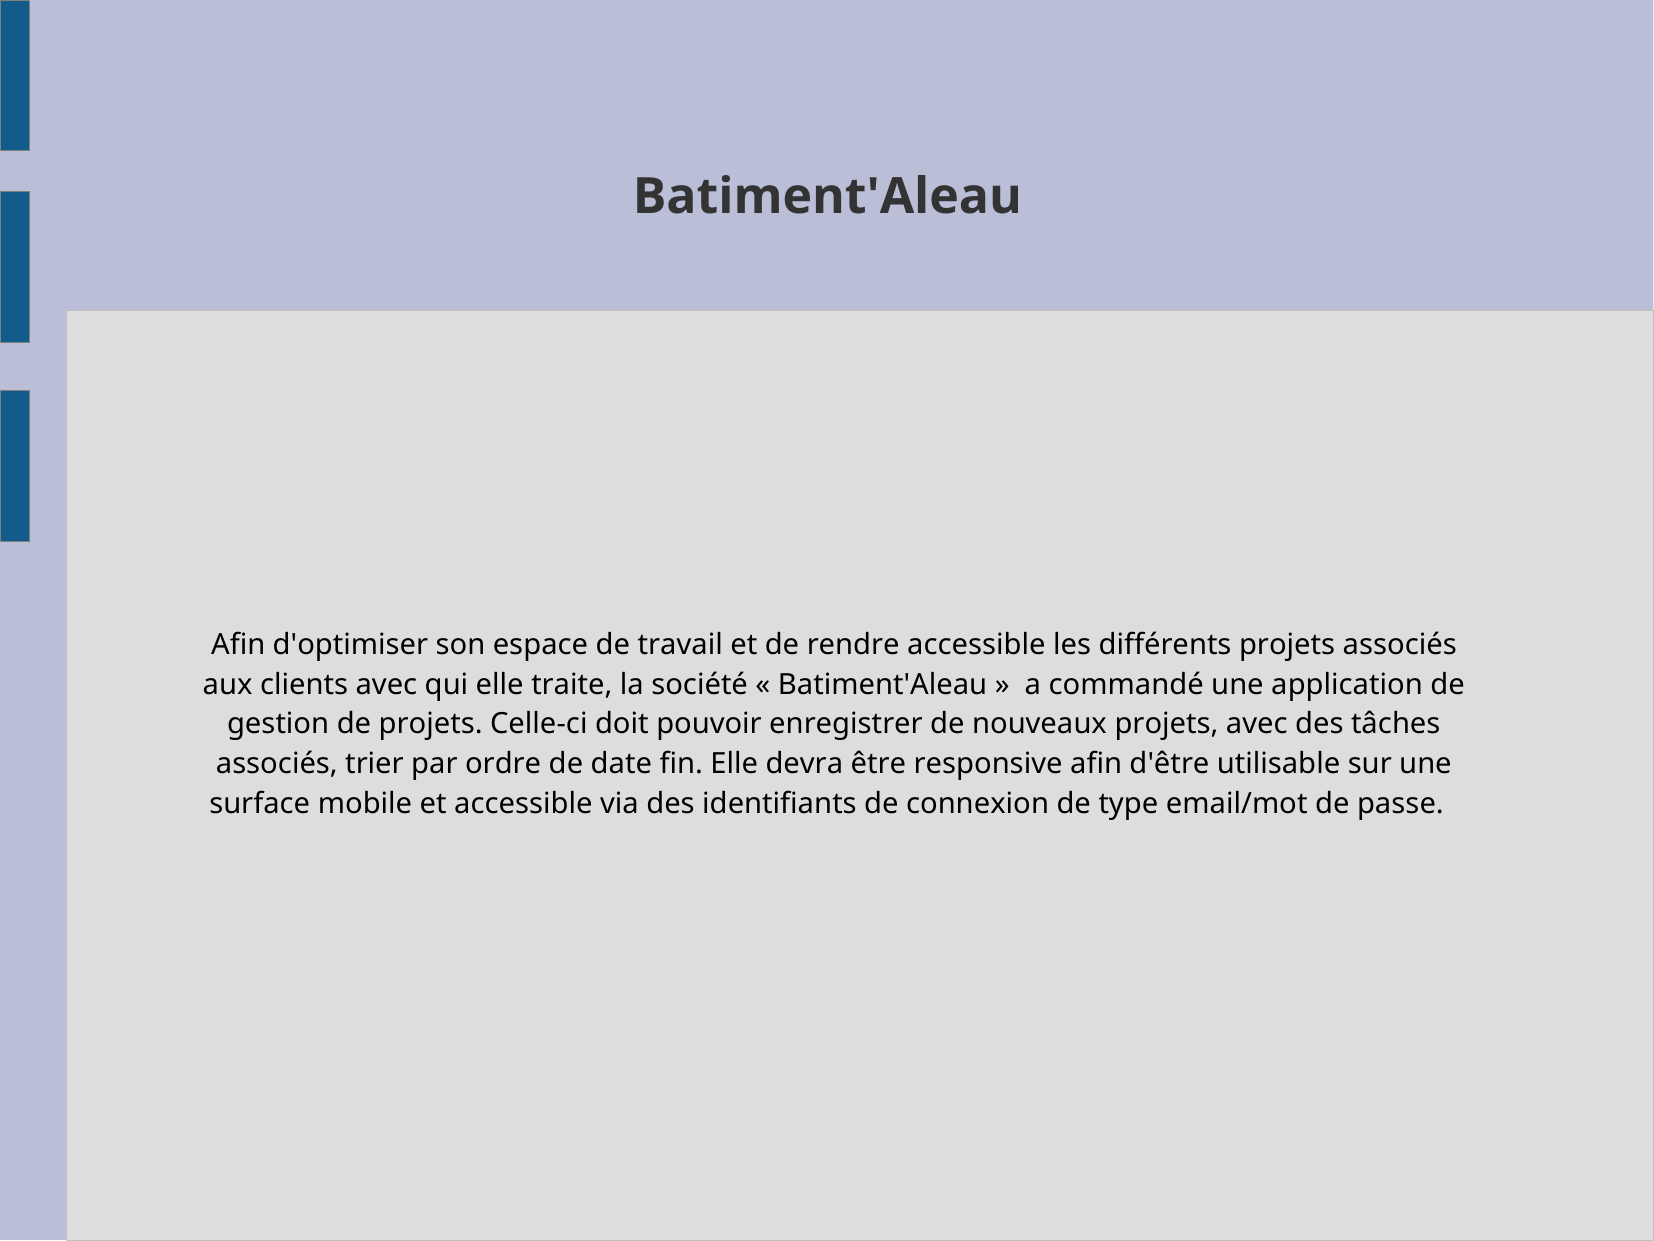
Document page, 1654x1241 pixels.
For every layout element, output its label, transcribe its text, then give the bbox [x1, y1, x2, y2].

subtitle Afin d'optimiser son espace de travail et de rendre accessible les différents projets associés aux clients avec qui elle traite, la société « Batiment'Aleau » a commandé une application de gestion de projets. Celle-ci doit pouvoir enregistrer de nouveaux projets, avec des tâches associés, trier par ordre de date fin. Elle devra être responsive afin d'être utilisable sur une surface mobile et accessible via des identifiants de connexion de type email/mot de passe. [192, 377, 1477, 1067]
title Batiment'Aleau [121, 91, 1534, 299]
